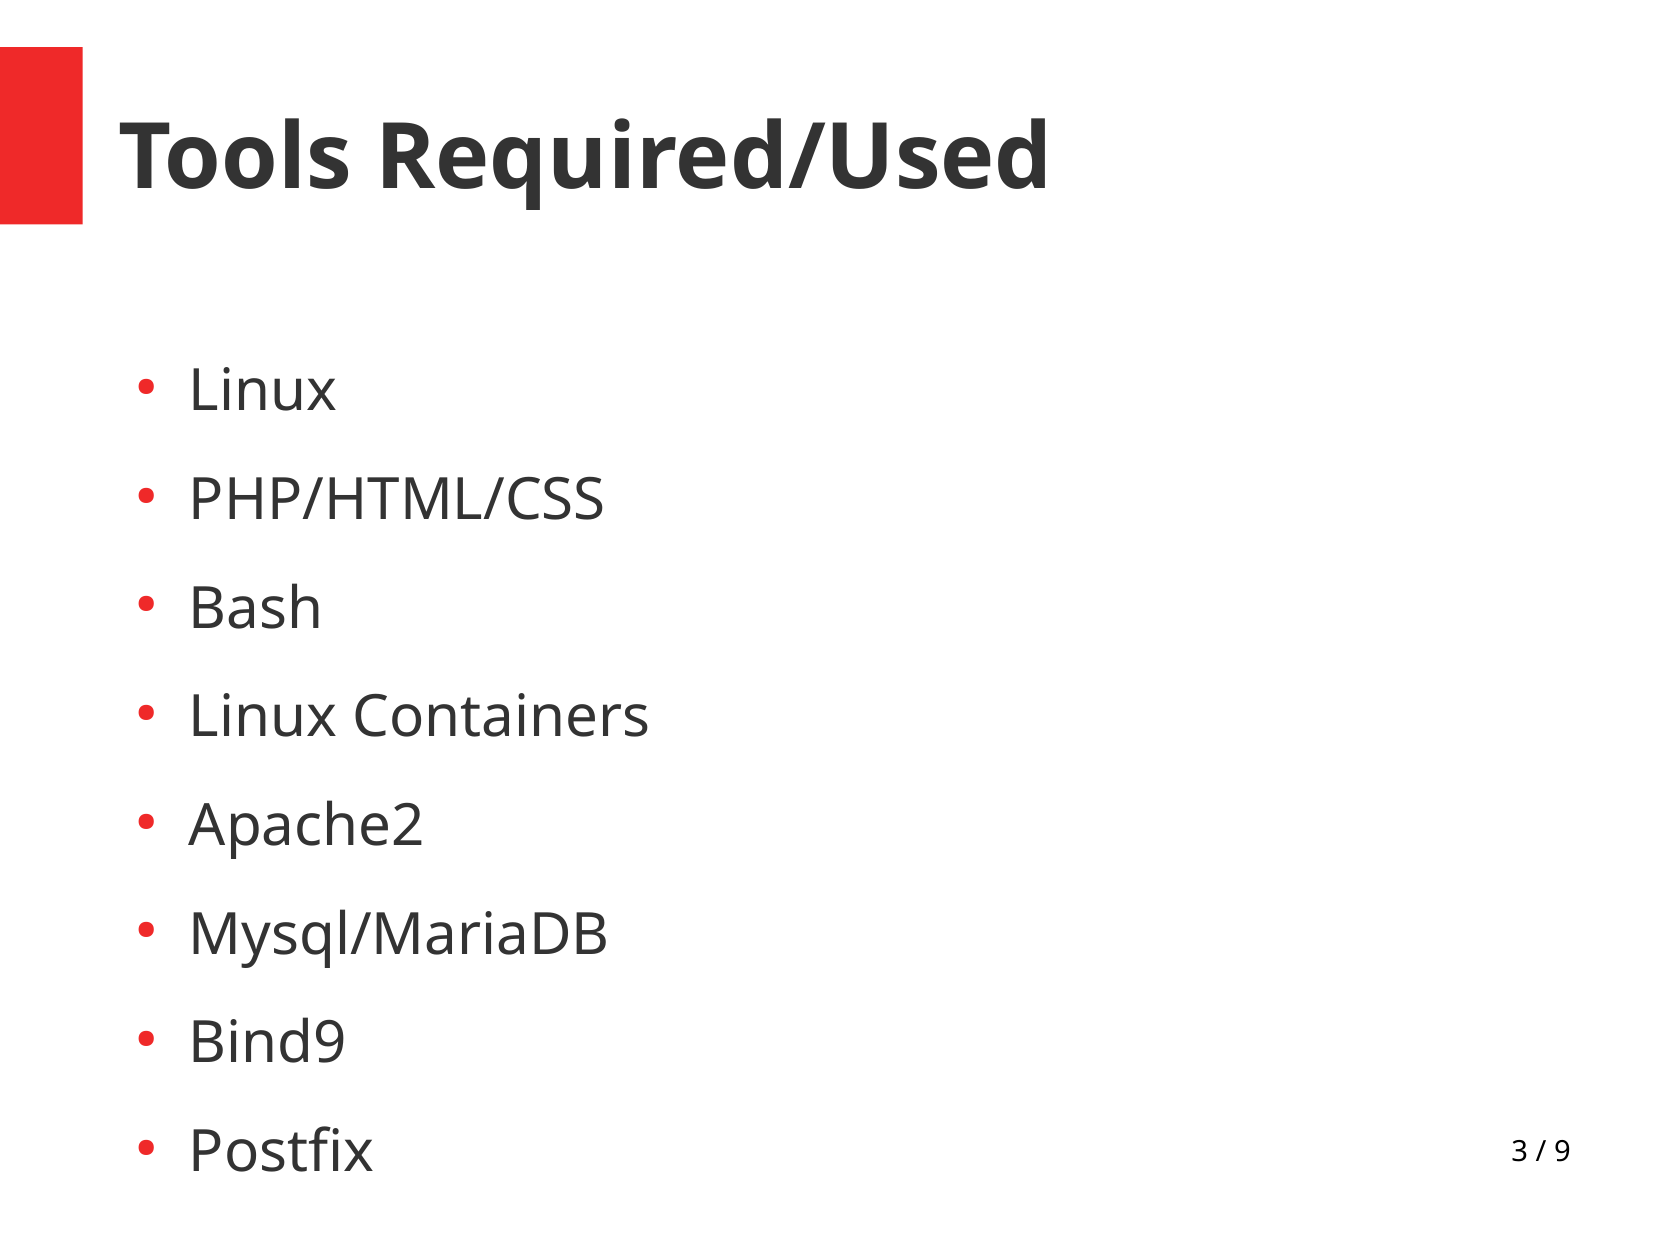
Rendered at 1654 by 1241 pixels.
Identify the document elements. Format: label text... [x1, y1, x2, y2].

title Tools Required/Used [118, 49, 1571, 257]
list Linux PHP/HTML/CSS Bash Linux Containers Apache2 Mysql/MariaDB Bind9 Postfix [118, 348, 1536, 1068]
